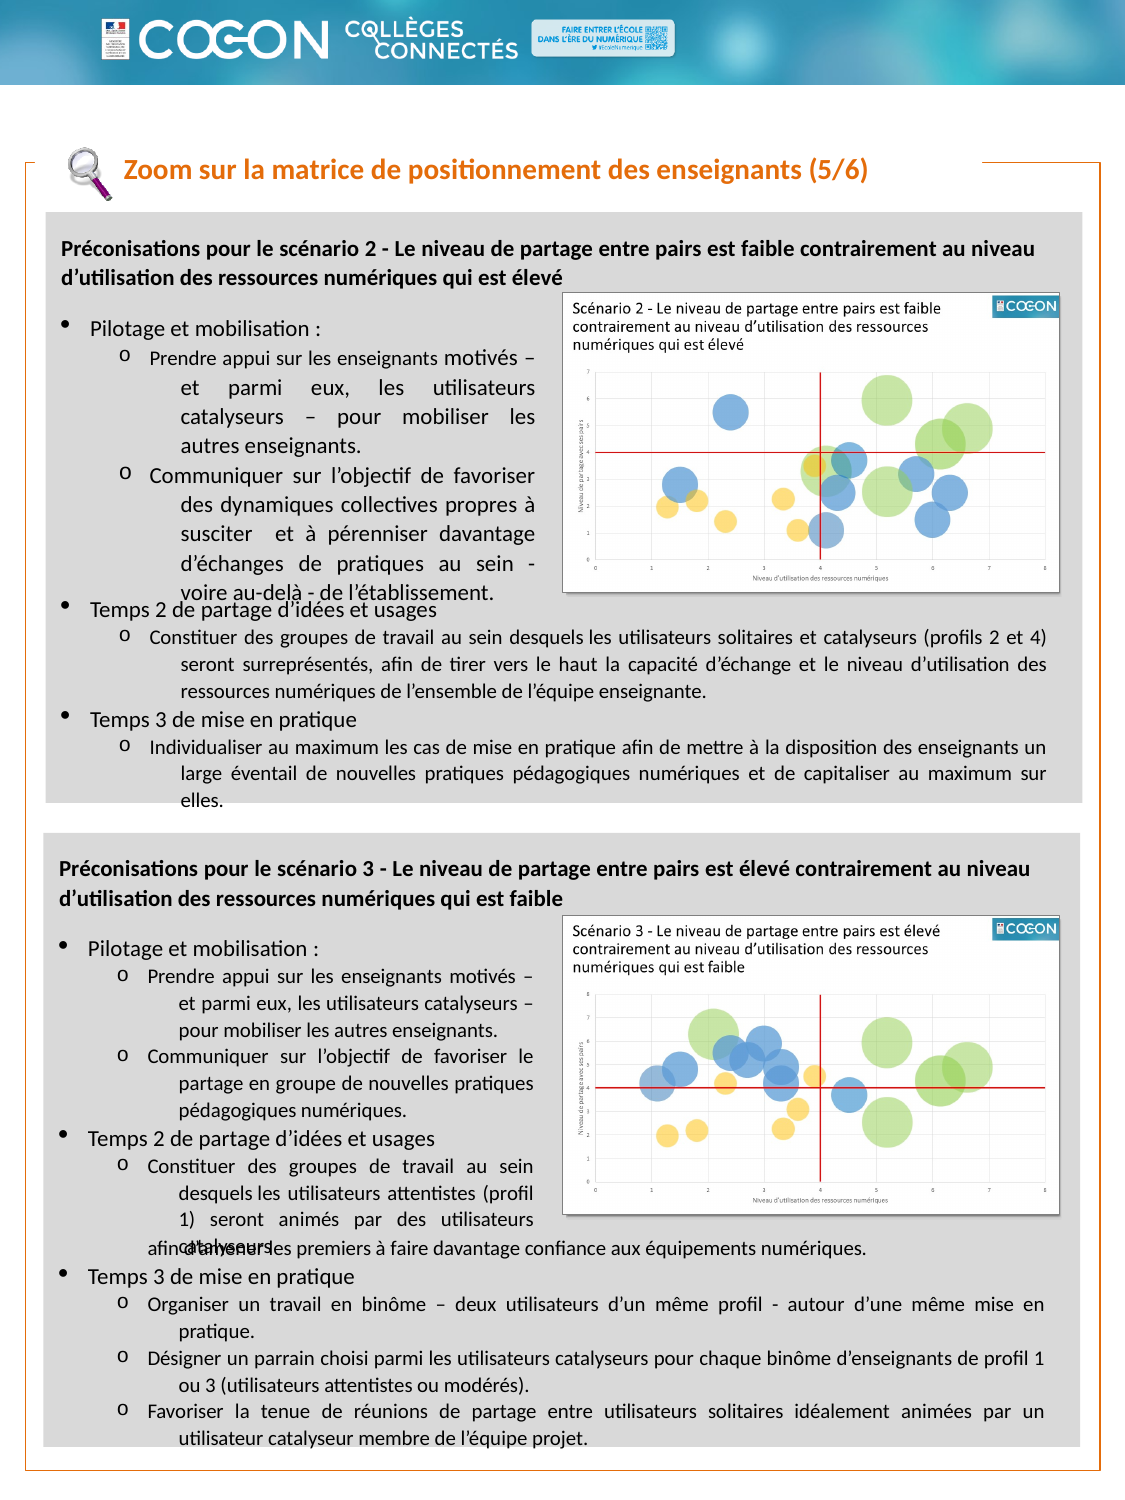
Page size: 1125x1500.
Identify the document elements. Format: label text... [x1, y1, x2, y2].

picture [562, 292, 1059, 592]
text_box Pilotage et mobilisation : Prendre appui sur les enseignants motivés – et parmi eux, les utilisateurs catalyseurs – pour mobiliser les autres enseignants. Communiquer sur l’objectif de favoriser des dynamiques collectives propres à susciter et à pérenniser davantage d’échanges de pratiques au sein - voire au-delà - de l’établissement. [46, 298, 551, 585]
text_box Pilotage et mobilisation : Prendre appui sur les enseignants motivés – et parmi eux, les utilisateurs catalyseurs – pour mobiliser les autres enseignants. Communiquer sur l’objectif de favoriser le partage en groupe de nouvelles pratiques pédagogiques numériques. Temps 2 de partage d’idées et usages Constituer des groupes de travail au sein desquels les utilisateurs attentistes (profil 1) seront animés par des utilisateurs catalyseurs [44, 918, 549, 1226]
text_box Zoom sur la matrice de positionnement des enseignants (5/6) [34, 127, 983, 210]
picture [562, 915, 1059, 1215]
text_box Préconisations pour le scénario 3 - Le niveau de partage entre pairs est élevé contrairement au niveau d’utilisation des ressources numériques qui est faible [44, 844, 1068, 918]
text_box Préconisations pour le scénario 2 - Le niveau de partage entre pairs est faible contrairement au niveau d’utilisation des ressources numériques qui est élevé [46, 224, 1070, 298]
picture [66, 147, 120, 202]
picture [0, 0, 1125, 85]
text_box Temps 2 de partage d’idées et usages Constituer des groupes de travail au sein desquels les utilisateurs solitaires et catalyseurs (profils 2 et 4) seront surreprésentés, afin de tirer vers le haut la capacité d’échange et le niveau d’utilisation des ressources numériques de l’ensemble de l’équipe enseignante. Temps 3 de mise en pratique Individualiser au maximum les cas de mise en pratique afin de mettre à la disposition des enseignants un large éventail de nouvelles pratiques pédagogiques numériques et de capitaliser au maximum sur elles. [46, 585, 1062, 819]
text_box afin d’amener les premiers à faire davantage confiance aux équipements numériques. Temps 3 de mise en pratique Organiser un travail en binôme – deux utilisateurs d’un même profil - autour d’une même mise en pratique. Désigner un parrain choisi parmi les utilisateurs catalyseurs pour chaque binôme d’enseignants de profil 1 ou 3 (utilisateurs attentistes ou modérés). Favoriser la tenue de réunions de partage entre utilisateurs solitaires idéalement animées par un utilisateur catalyseur membre de l’équipe projet. [44, 1226, 1060, 1457]
text_box [25, 162, 1101, 1471]
